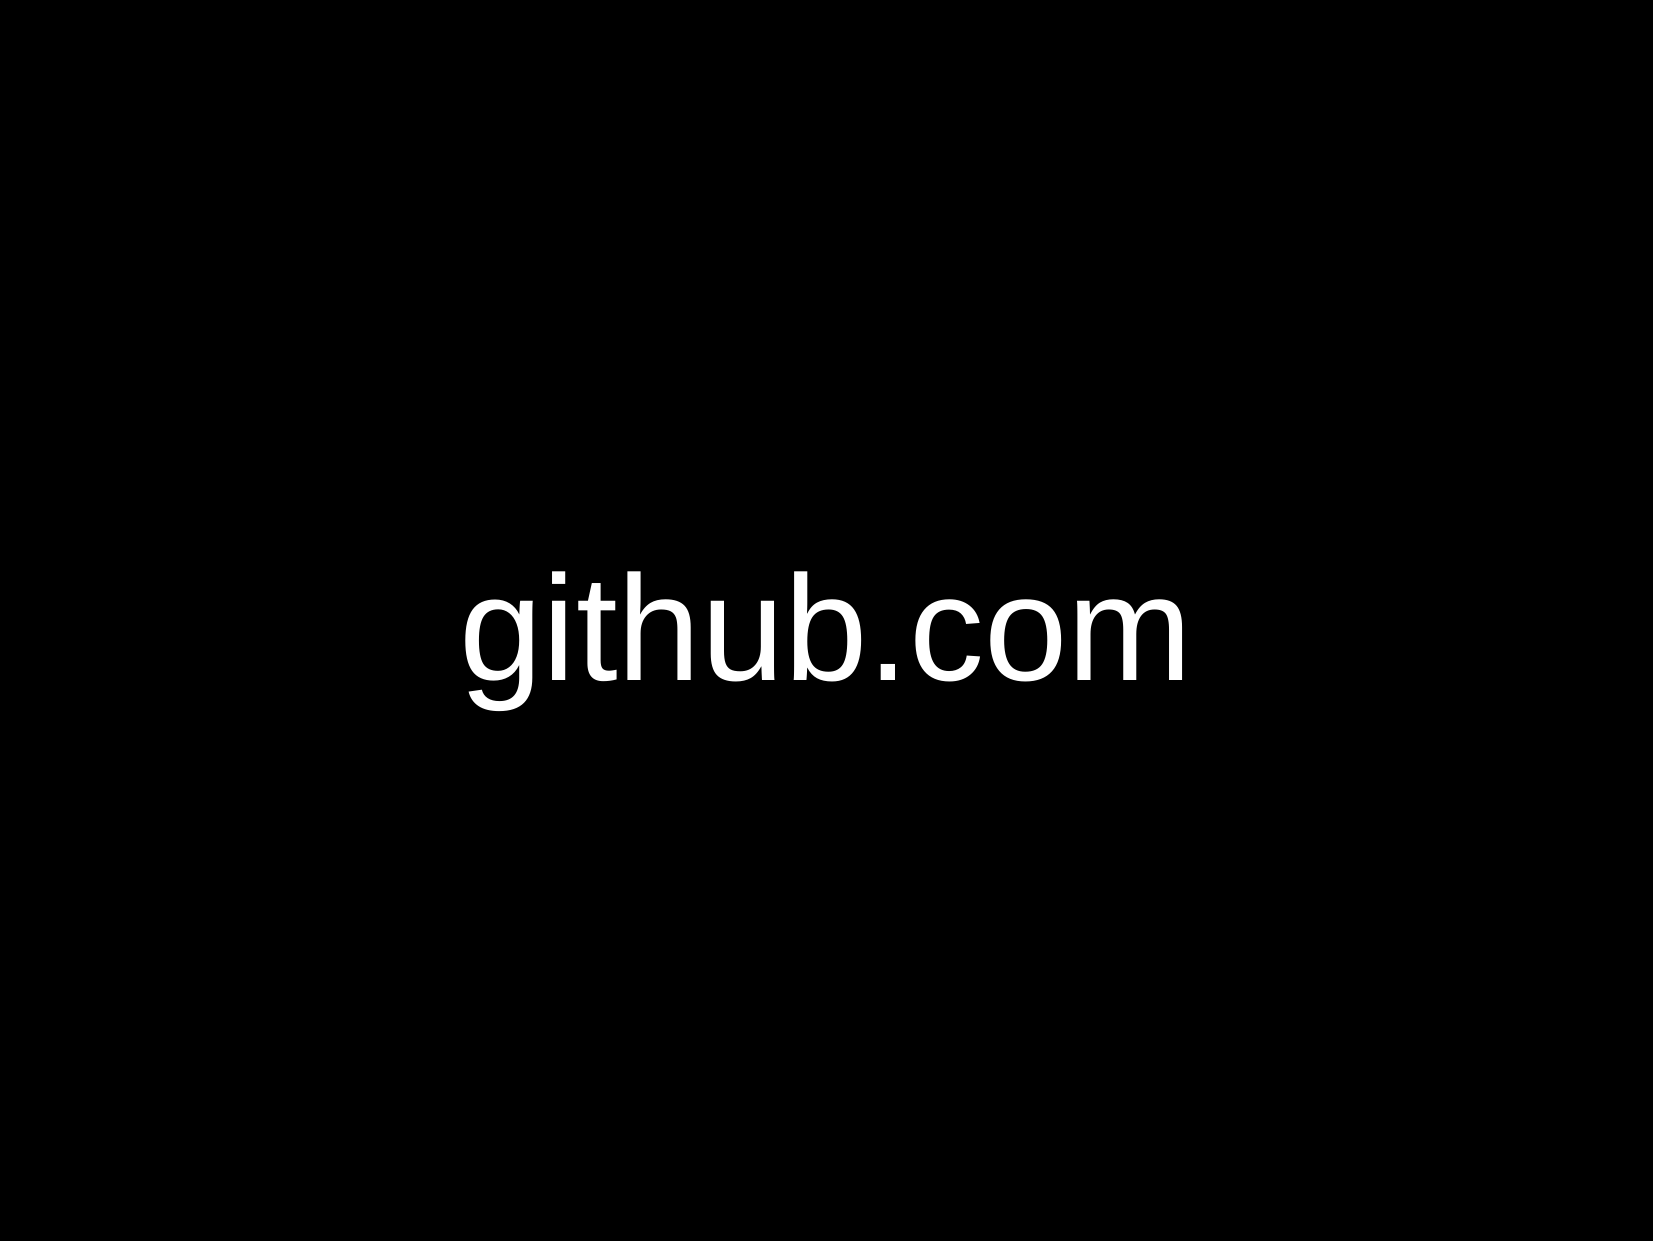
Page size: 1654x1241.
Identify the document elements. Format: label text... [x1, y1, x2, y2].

title github.com [82, 525, 1571, 733]
